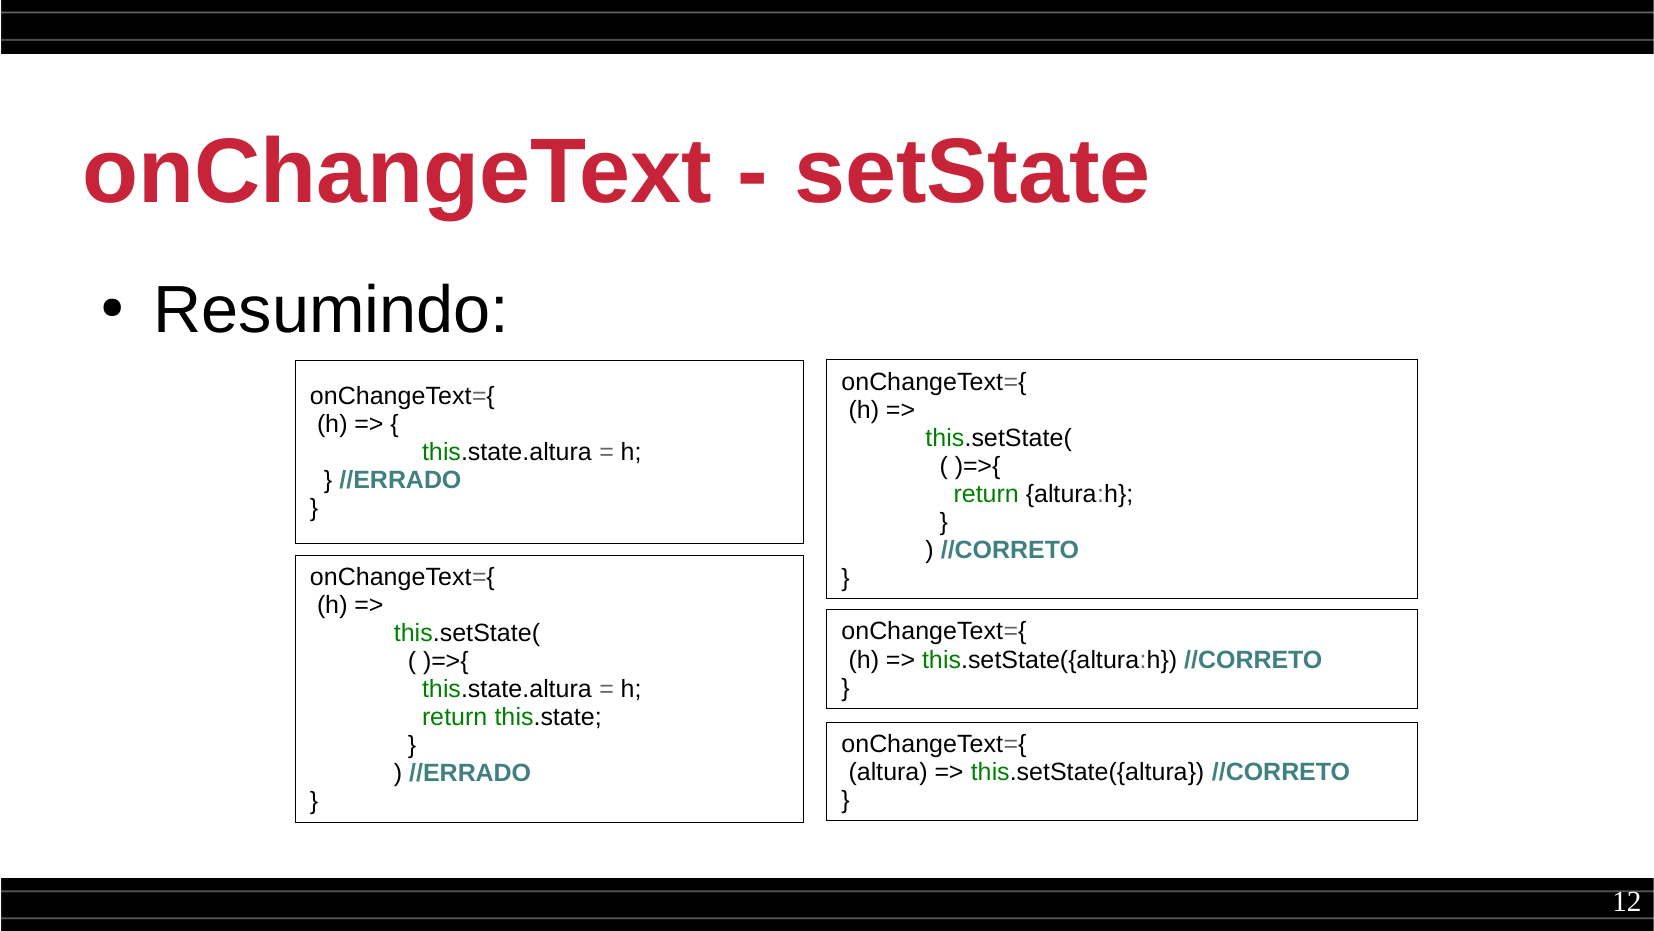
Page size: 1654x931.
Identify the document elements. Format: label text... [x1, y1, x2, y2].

picture [1, 0, 1654, 54]
list Resumindo: [82, 271, 1571, 758]
picture [1, 878, 1654, 931]
text_box onChangeText={ (h) => this.setState( ( )=>{ this.state.altura = h; return this.state; } ) //ERRADO } [295, 555, 804, 823]
text_box onChangeText={ (h) => this.setState( ( )=>{ return {altura:h}; } ) //CORRETO } [826, 359, 1418, 599]
text_box onChangeText={ (h) => this.setState({altura:h}) //CORRETO } [826, 609, 1418, 709]
title onChangeText - setState [82, 92, 1571, 249]
text_box onChangeText={ (altura) => this.setState({altura}) //CORRETO } [826, 722, 1418, 821]
text_box onChangeText={ (h) => { this.state.altura = h; } //ERRADO } [295, 360, 804, 544]
